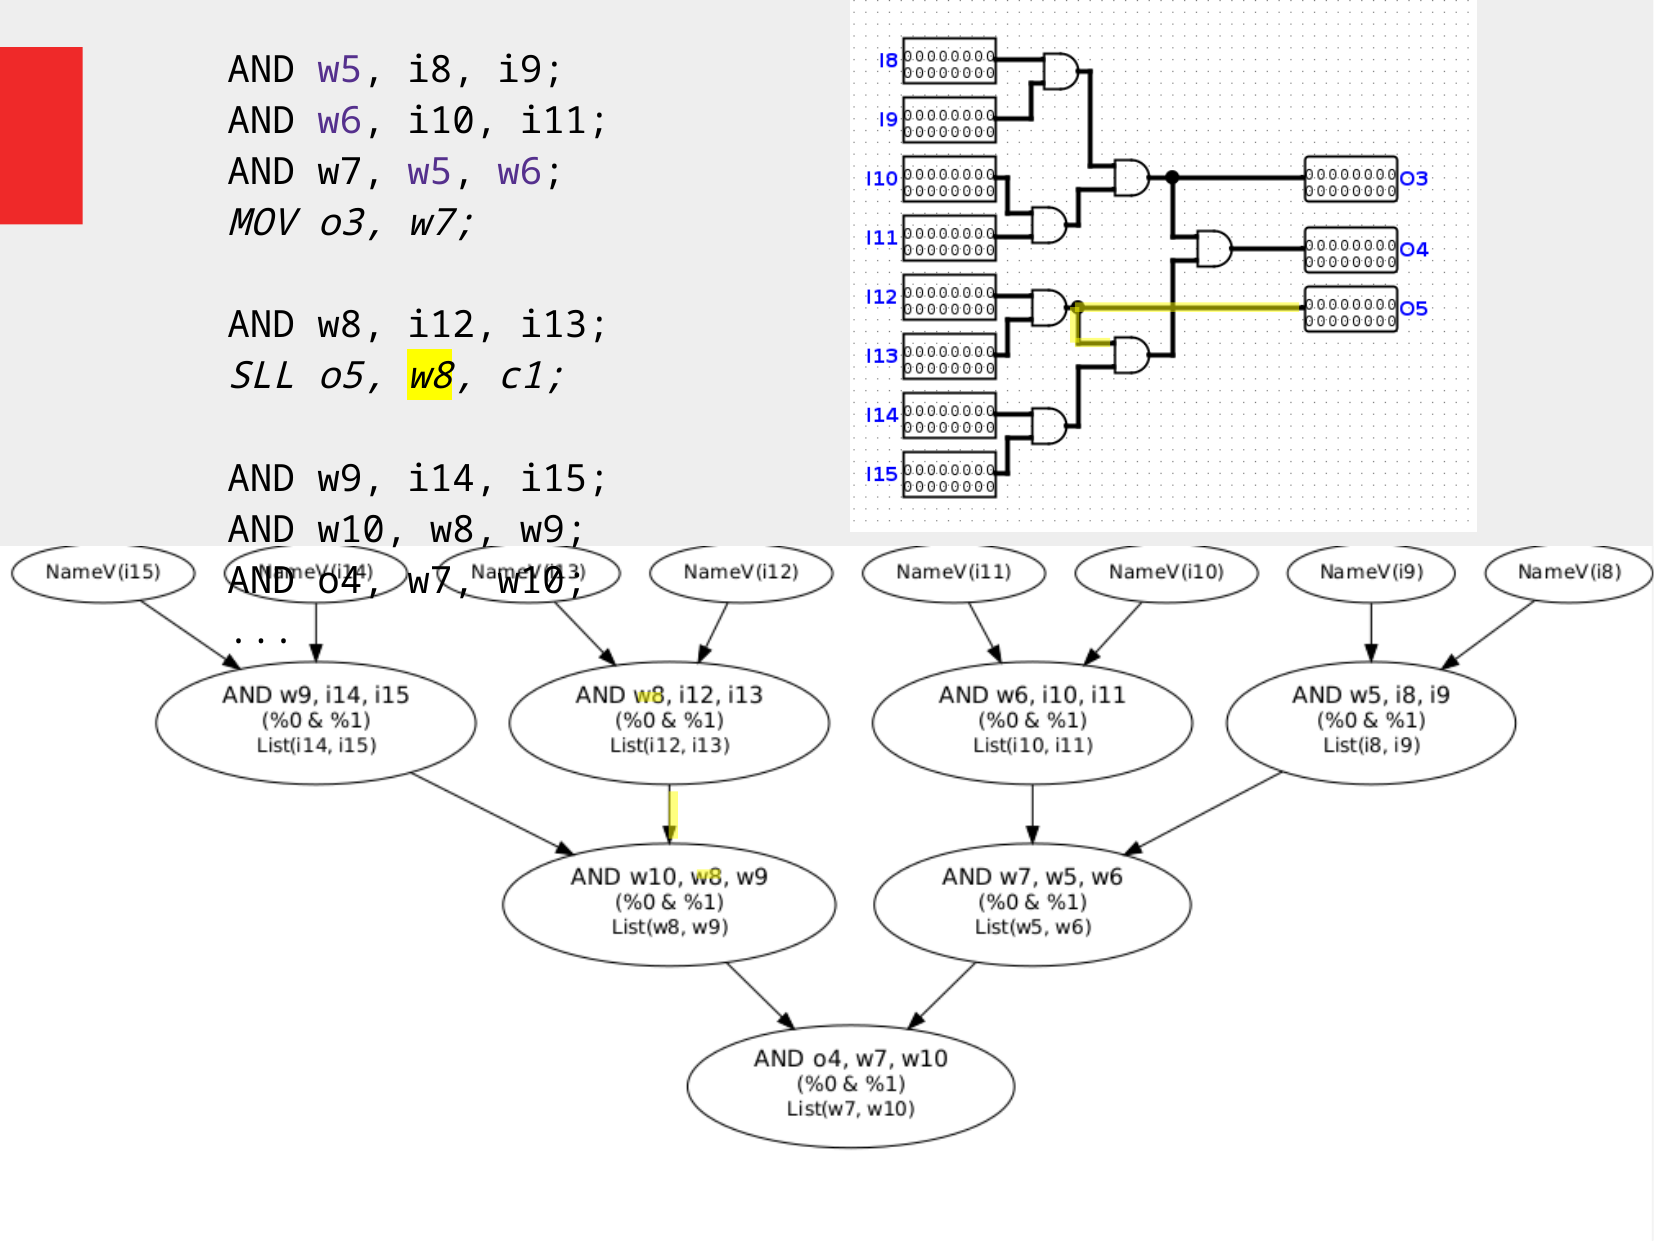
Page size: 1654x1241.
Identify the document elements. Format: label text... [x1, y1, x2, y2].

picture [850, 0, 1477, 532]
text_box AND w5, i8, i9; AND w6, i10, i11; AND w7, w5, w6; MOV o3, w7; AND w8, i12, i13; SLL o5, w8, c1; AND w9, i14, i15; AND w10, w8, w9; AND o4, w7, w10; ... [212, 35, 562, 541]
picture [0, 546, 1654, 1241]
